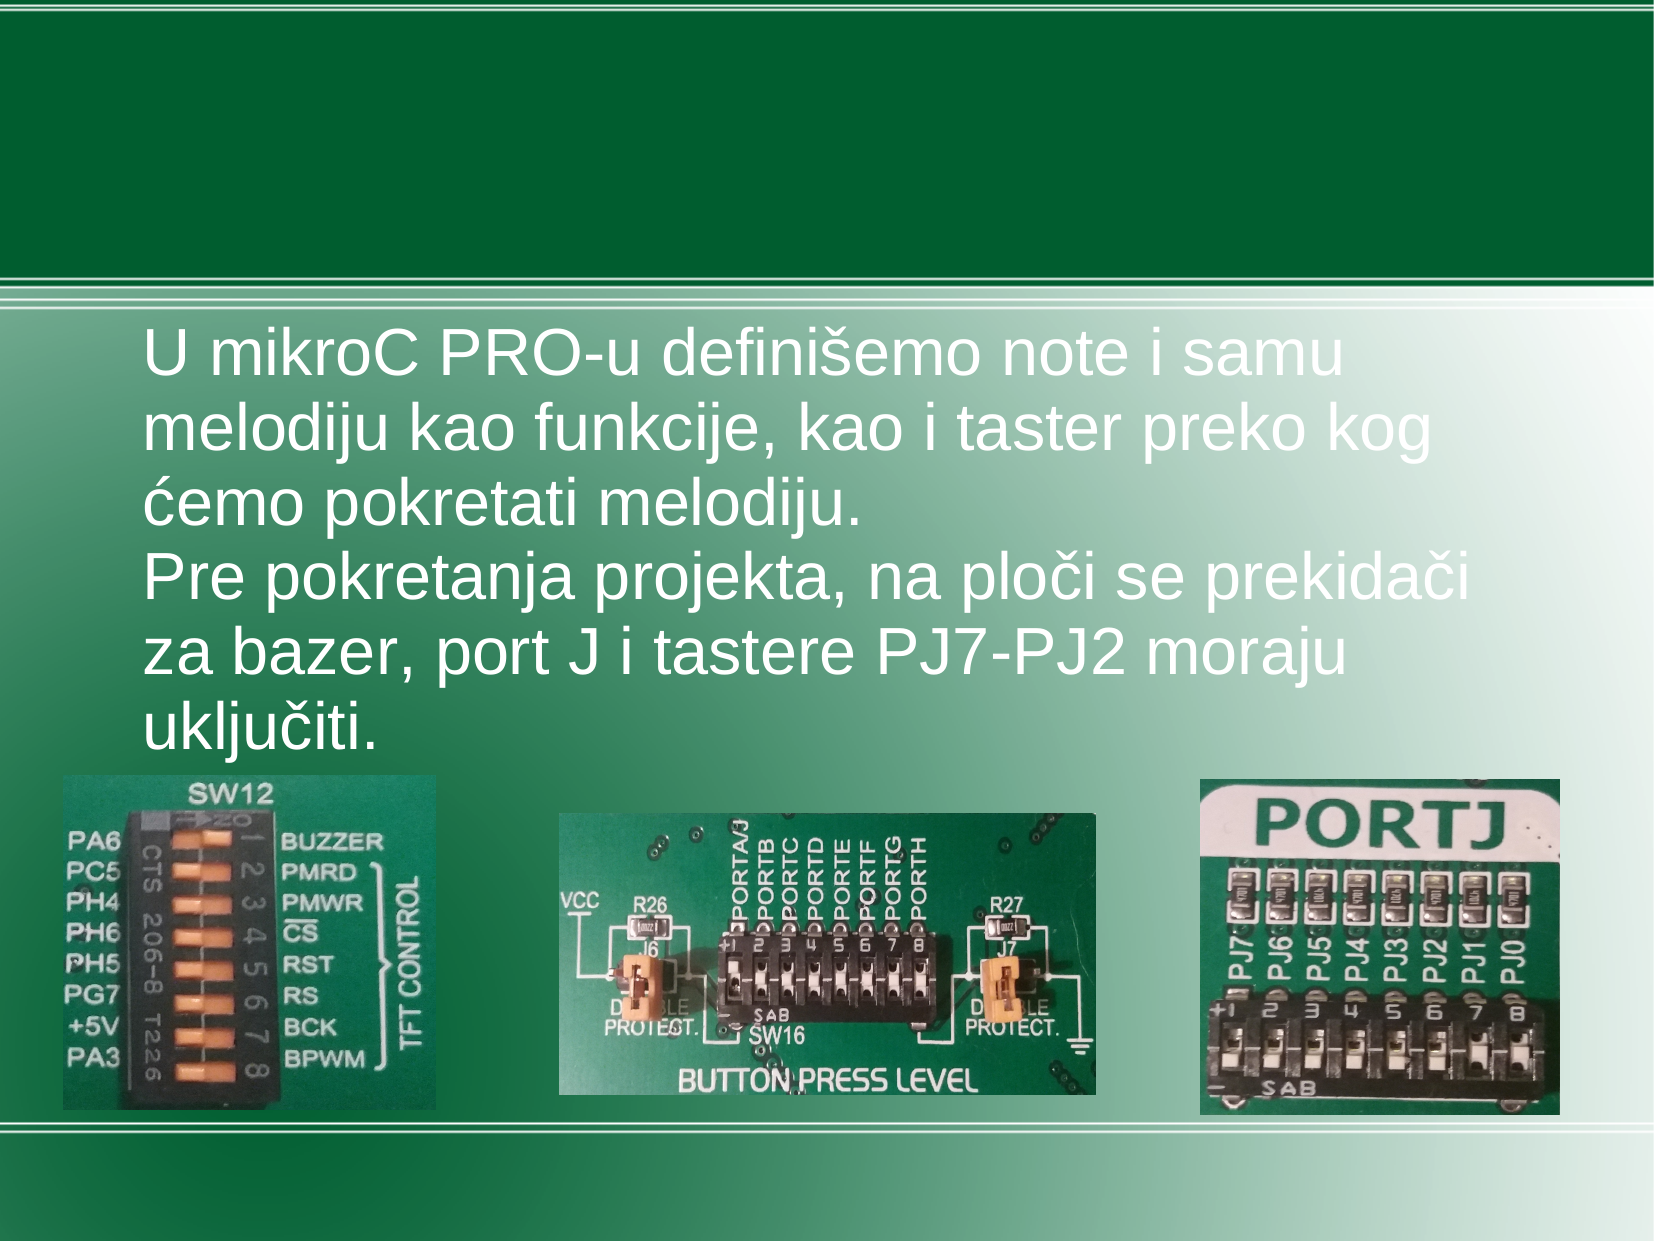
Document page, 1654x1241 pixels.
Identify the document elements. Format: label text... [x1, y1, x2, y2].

picture [0, 0, 1654, 1241]
list U mikroC PRO-u definišemo note i samu melodiju kao funkcije, kao i taster preko kog ćemo pokretati melodiju. Pre pokretanja projekta, na ploči se prekidači za bazer, port J i tastere PJ7-PJ2 moraju uključiti. [71, 315, 1561, 1029]
